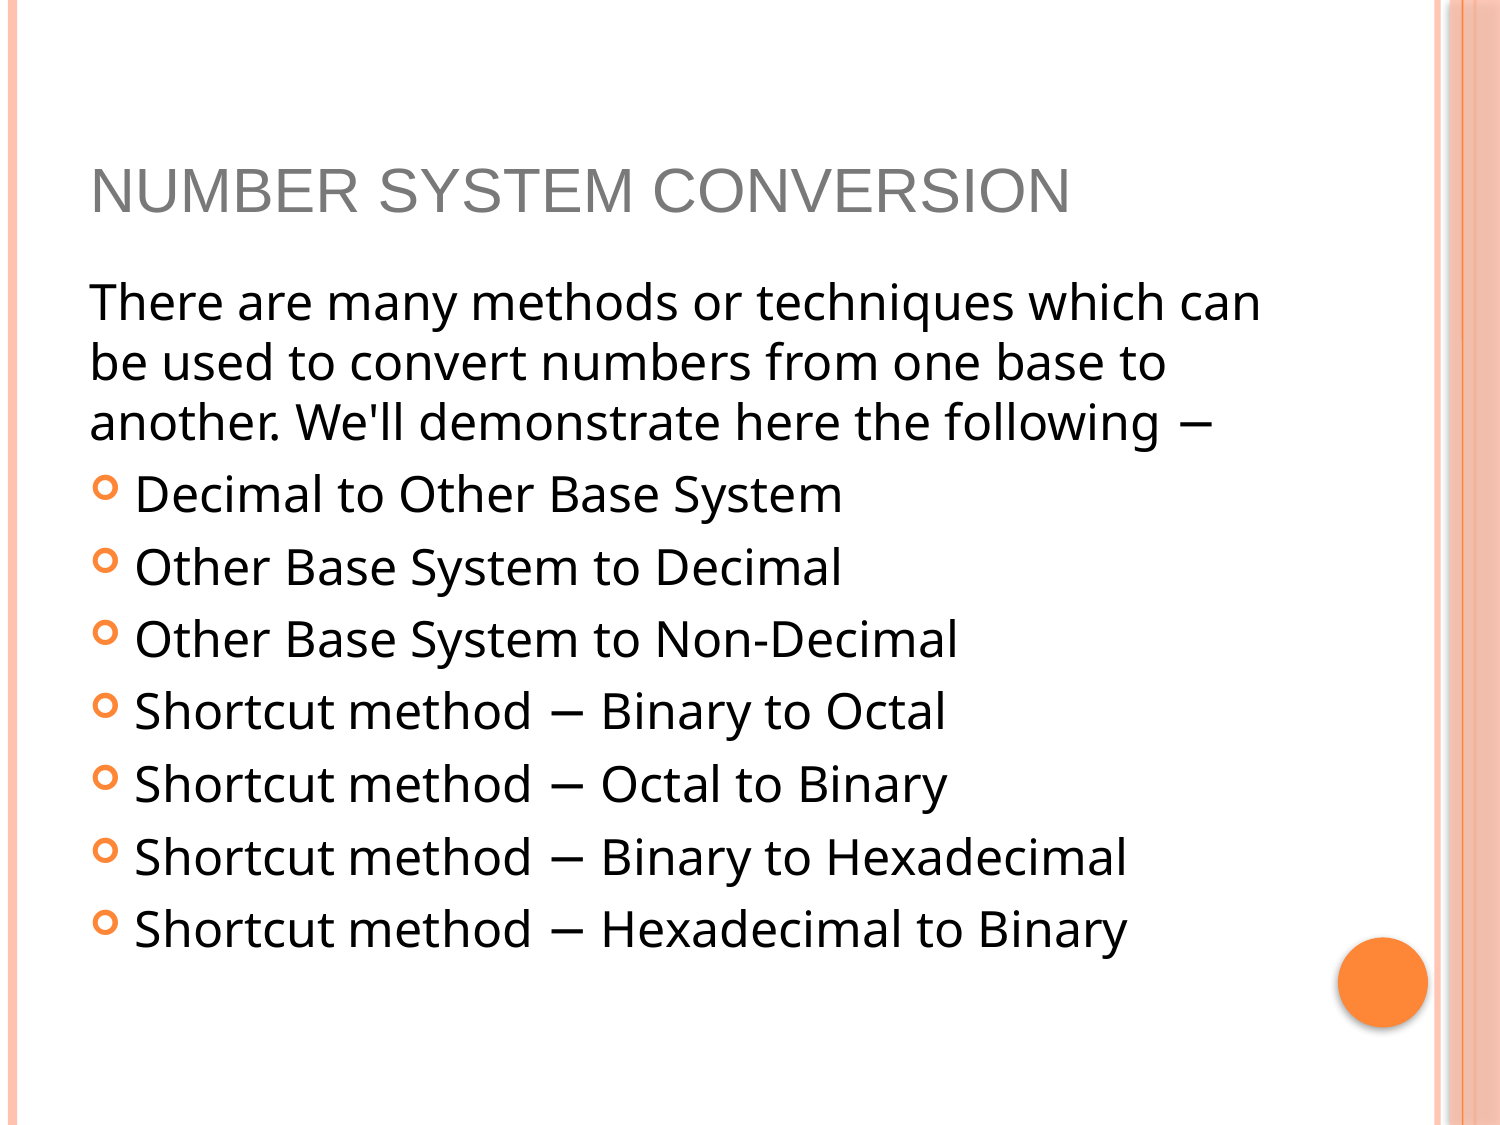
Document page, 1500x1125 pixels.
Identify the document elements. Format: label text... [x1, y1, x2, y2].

list There are many methods or techniques which can be used to convert numbers from one base to another. We'll demonstrate here the following − Decimal to Other Base System Other Base System to Decimal Other Base System to Non-Decimal Shortcut method − Binary to Octal Shortcut method − Octal to Binary Shortcut method − Binary to Hexadecimal Shortcut method − Hexadecimal to Binary [75, 262, 1300, 1062]
title Number System Conversion [75, 45, 1300, 233]
